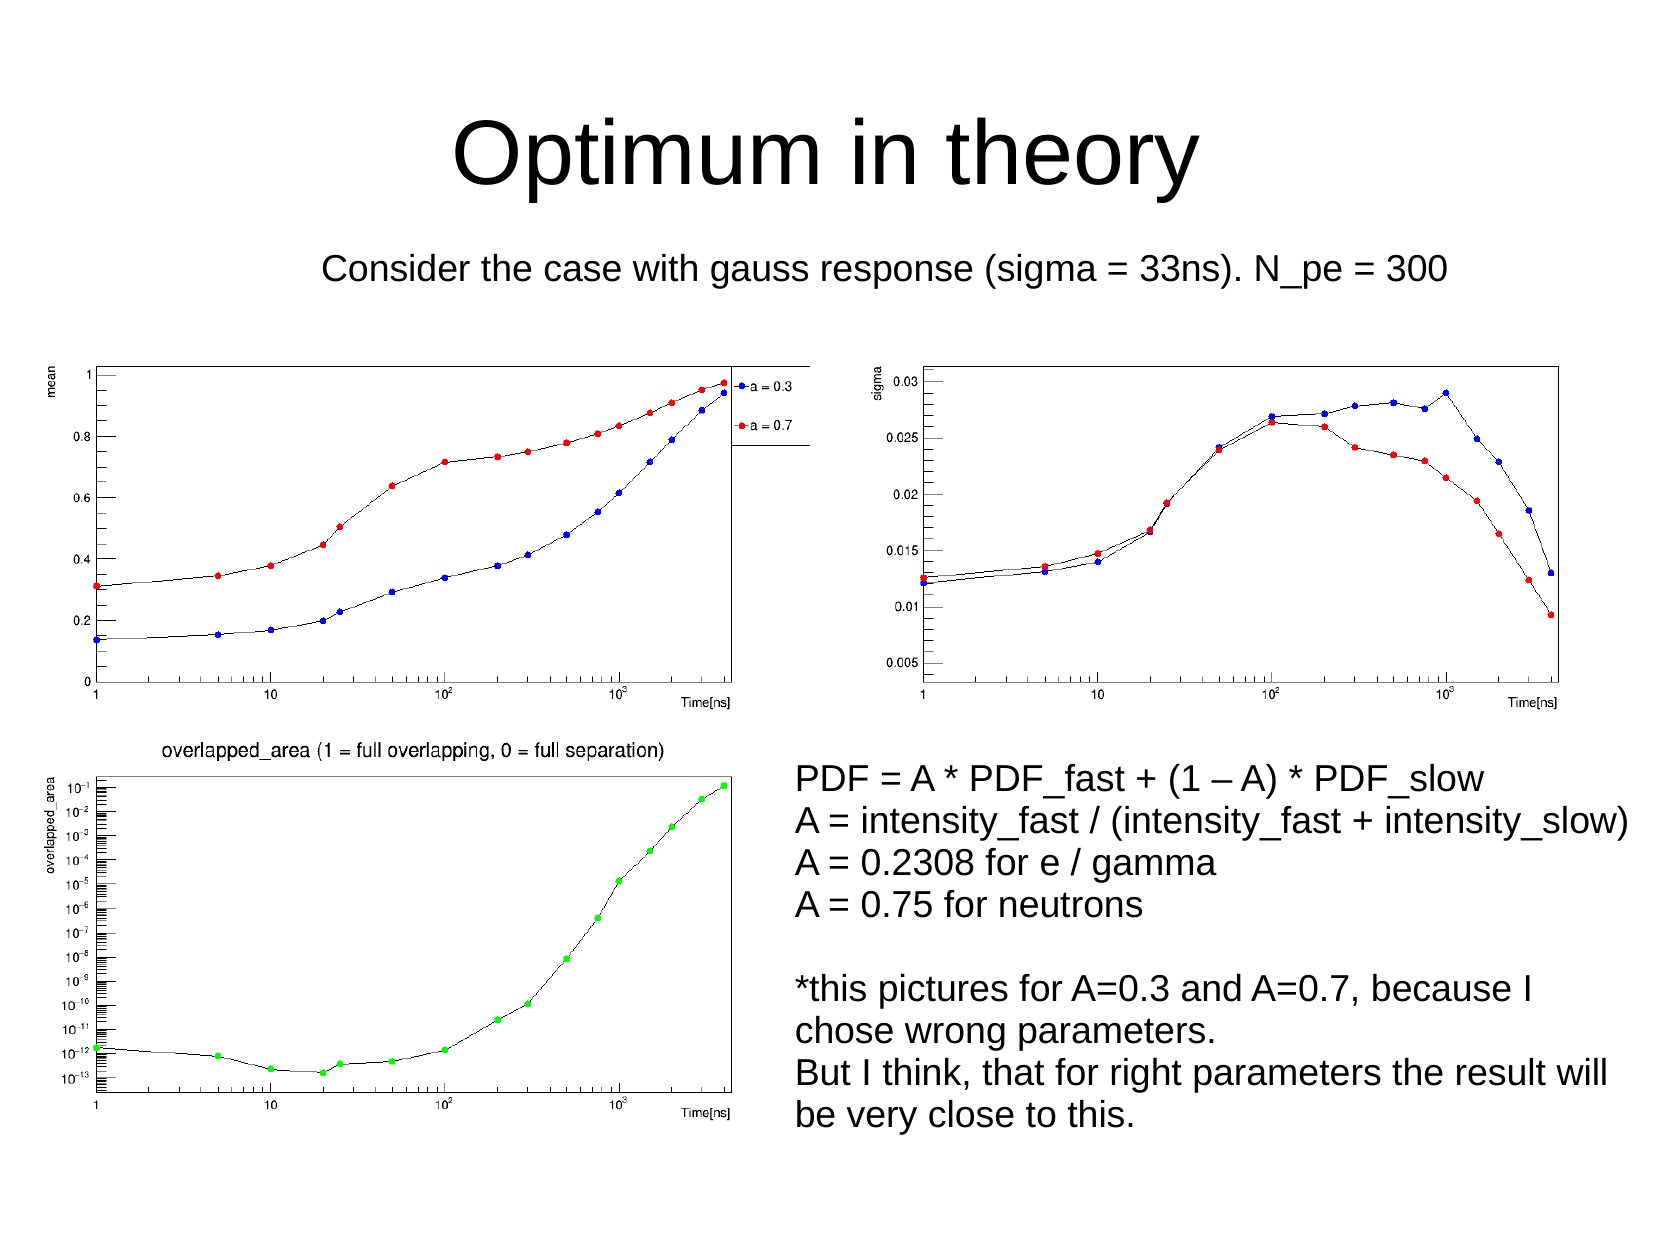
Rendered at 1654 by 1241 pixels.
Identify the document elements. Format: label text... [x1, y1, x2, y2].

text_box Consider the case with gauss response (sigma = 33ns). N_pe = 300 [270, 240, 1501, 319]
text_box PDF = A * PDF_fast + (1 – A) * PDF_slow A = intensity_fast / (intensity_fast + intensity_slow) A = 0.2308 for e / gamma A = 0.75 for neutrons *this pictures for A=0.3 and A=0.7, because I chose wrong parameters. But I think, that for right parameters the result will be very close to this. [780, 750, 1654, 1143]
title Optimum in theory [82, 49, 1571, 257]
picture [0, 319, 1654, 1141]
